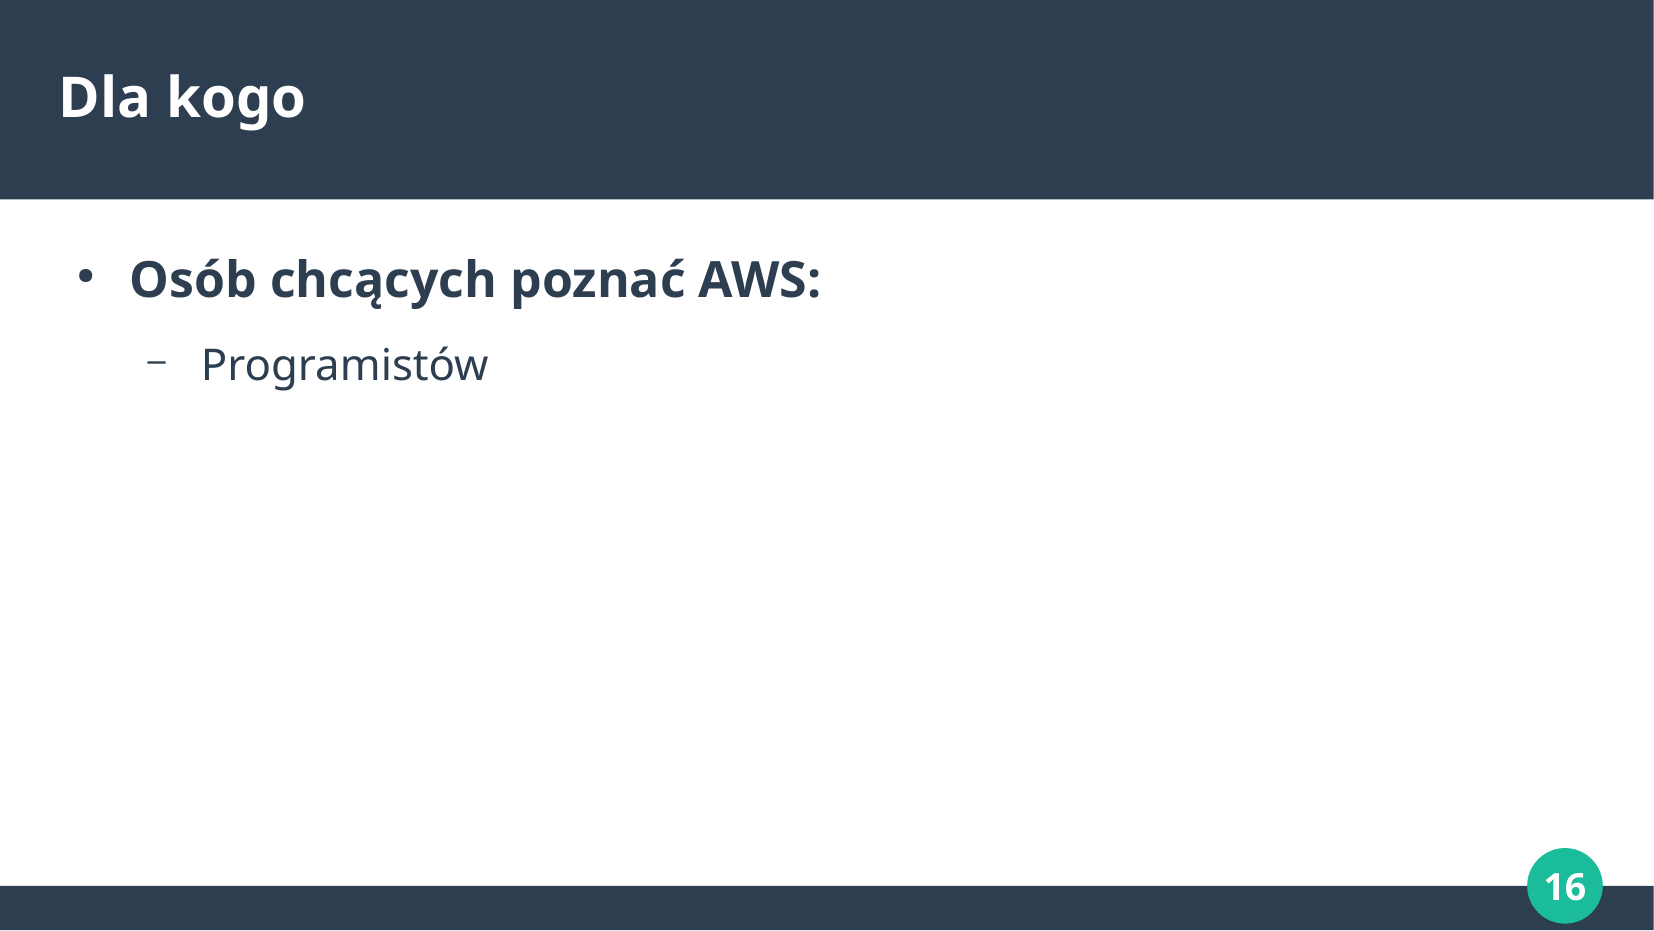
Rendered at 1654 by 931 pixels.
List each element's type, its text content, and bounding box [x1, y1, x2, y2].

title Dla kogo [59, 37, 1595, 156]
list Osób chcących poznać AWS: Programistów [59, 243, 1501, 864]
